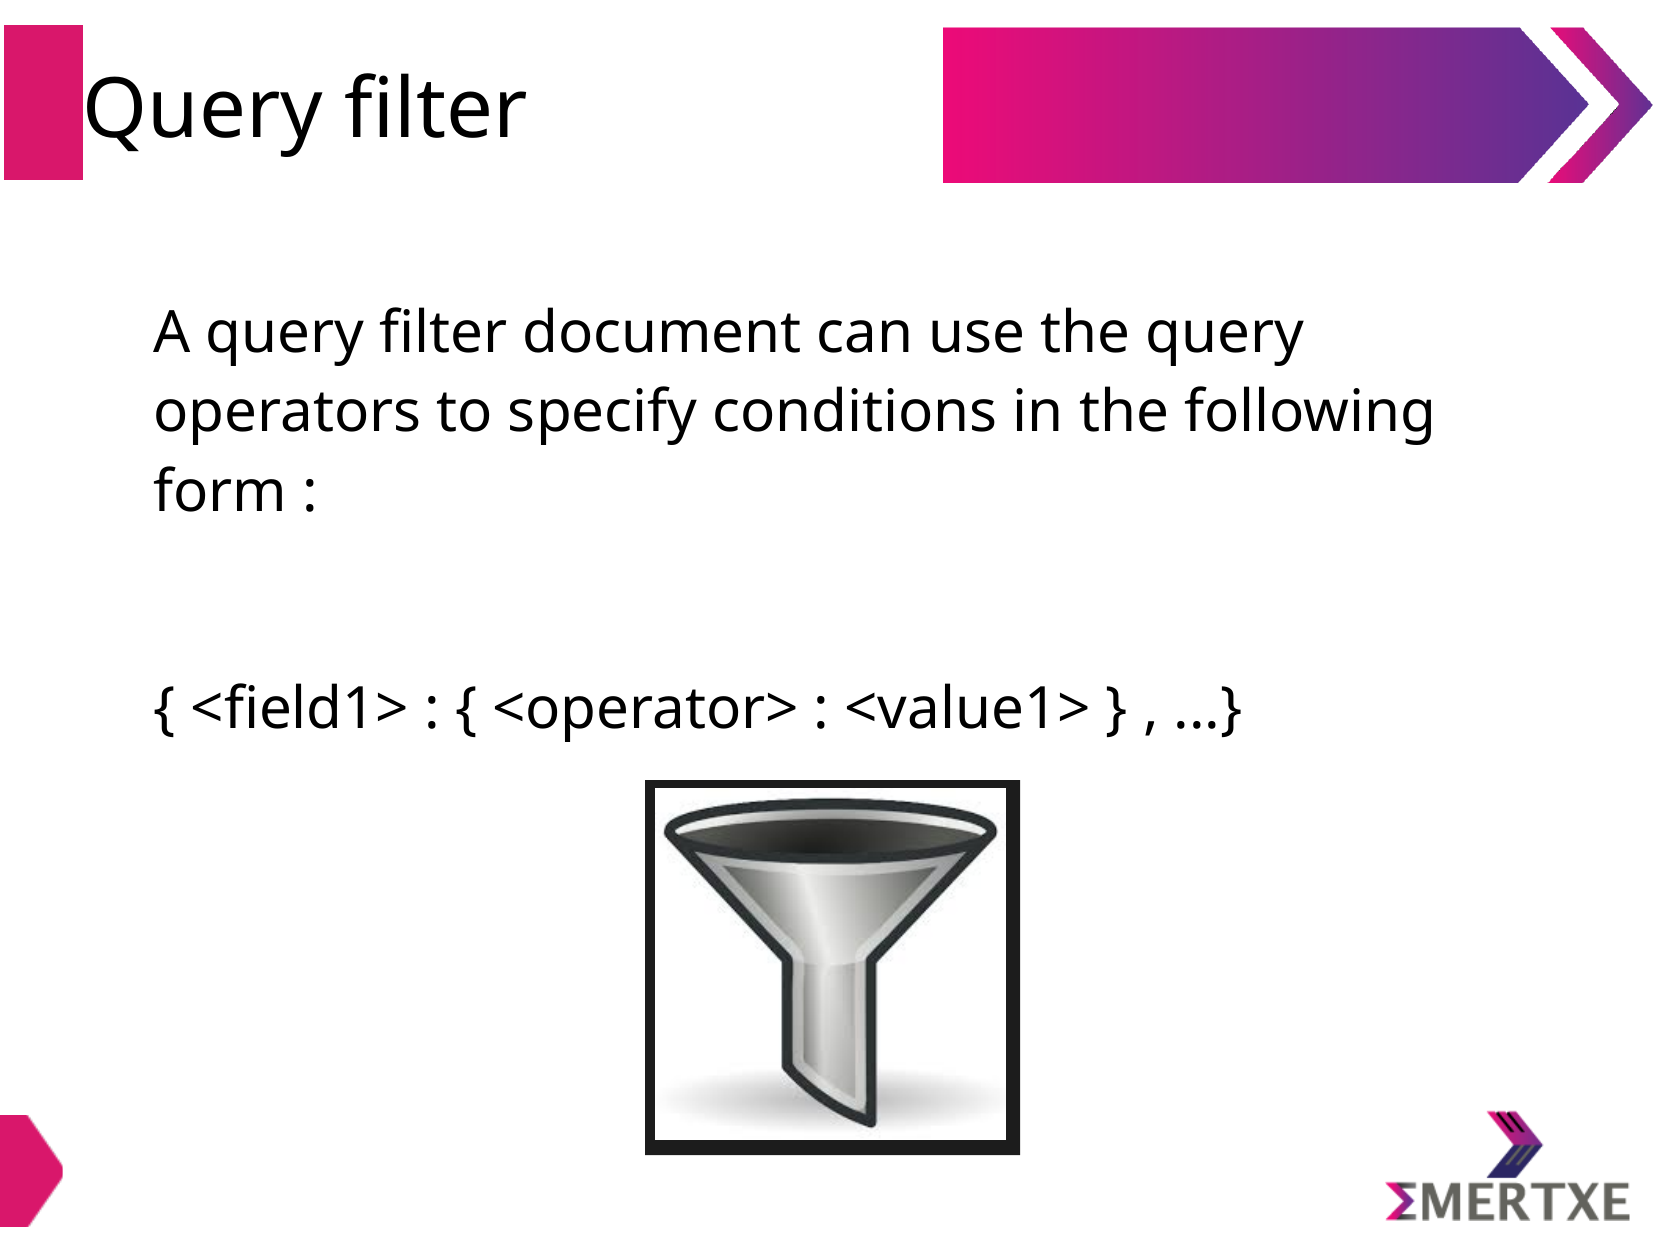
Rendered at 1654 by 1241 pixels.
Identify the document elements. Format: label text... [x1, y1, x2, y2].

picture [655, 788, 1006, 1141]
picture [1385, 1107, 1631, 1221]
text_box [645, 780, 1021, 1156]
list A query filter document can use the query operators to specify conditions in the following form : { <field1> : { <operator> : <value1> } , ...} [82, 290, 1571, 1010]
title Query filter [82, 2, 1571, 210]
picture [1571, 27, 1653, 183]
